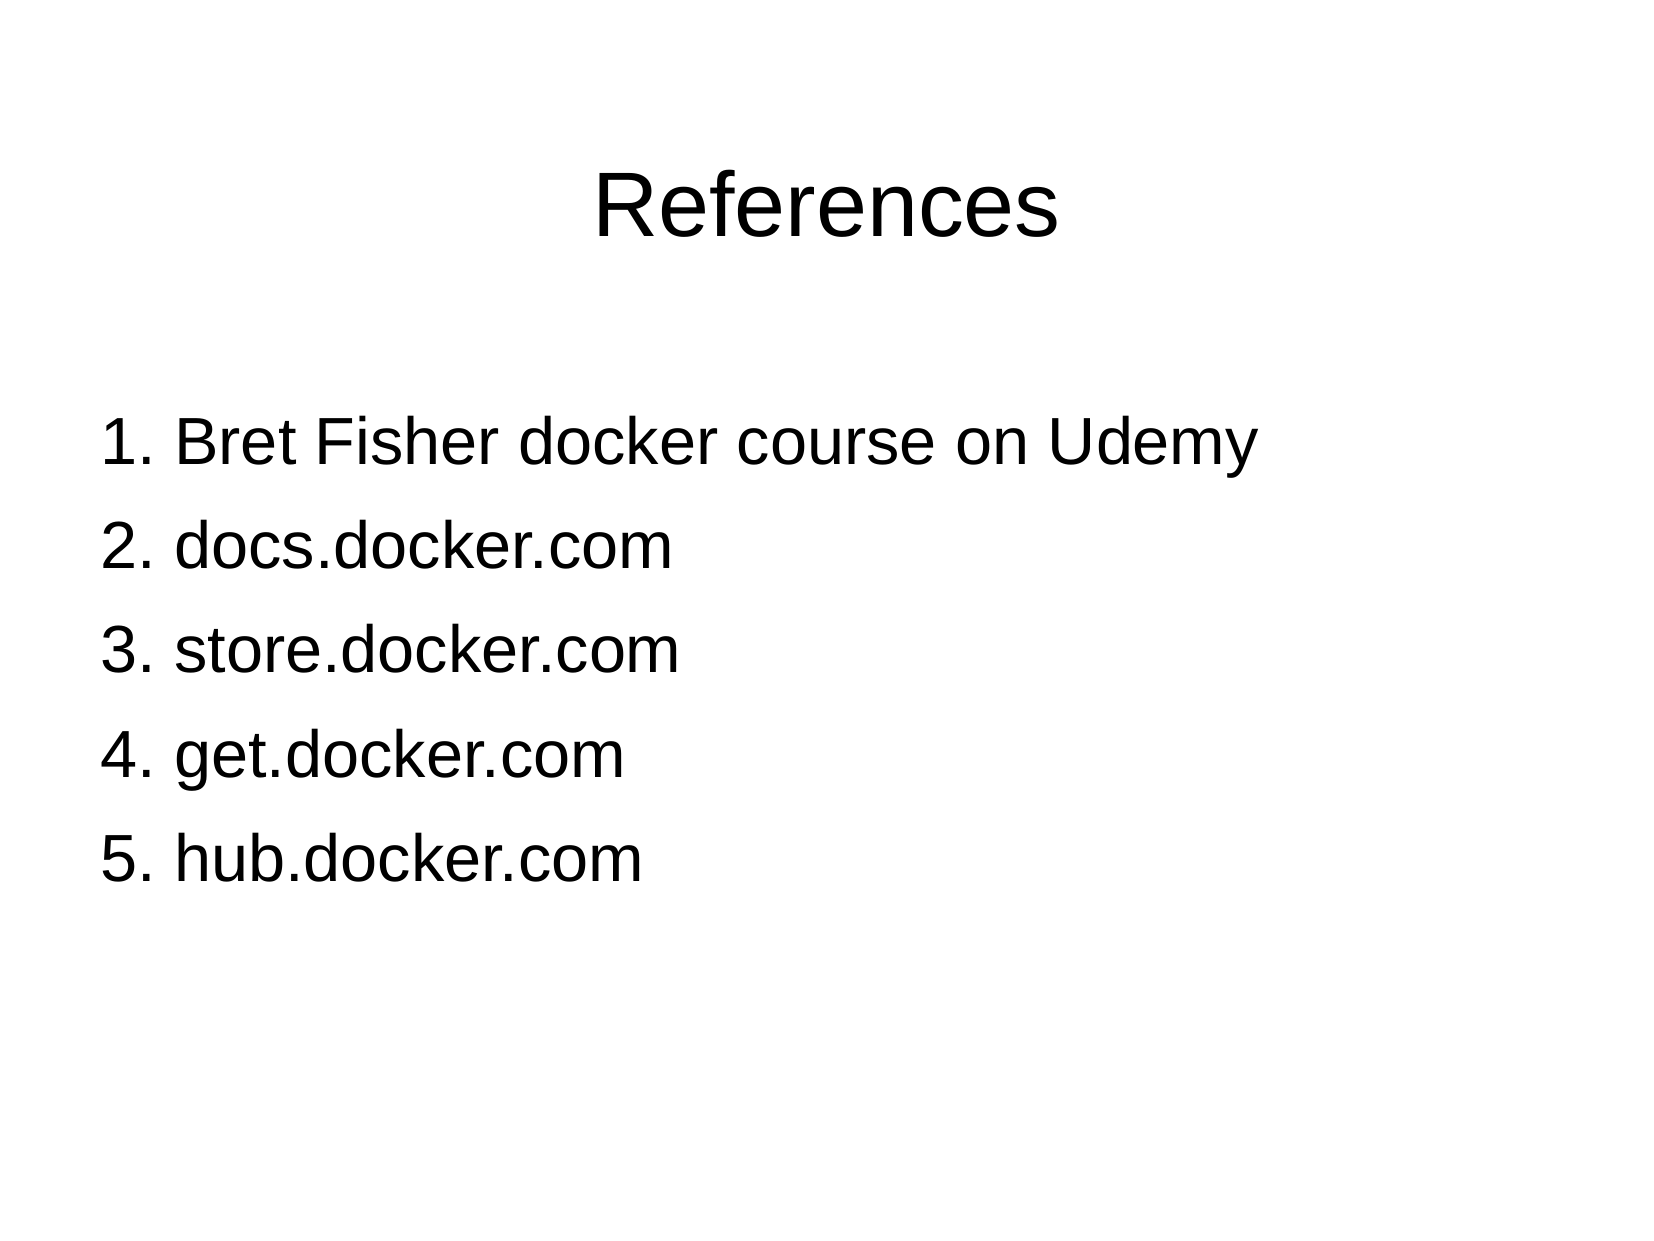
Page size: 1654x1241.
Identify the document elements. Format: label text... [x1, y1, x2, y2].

list Bret Fisher docker course on Udemy docs.docker.com store.docker.com get.docker.com hub.docker.com [82, 290, 1571, 1010]
title References [82, 49, 1571, 257]
